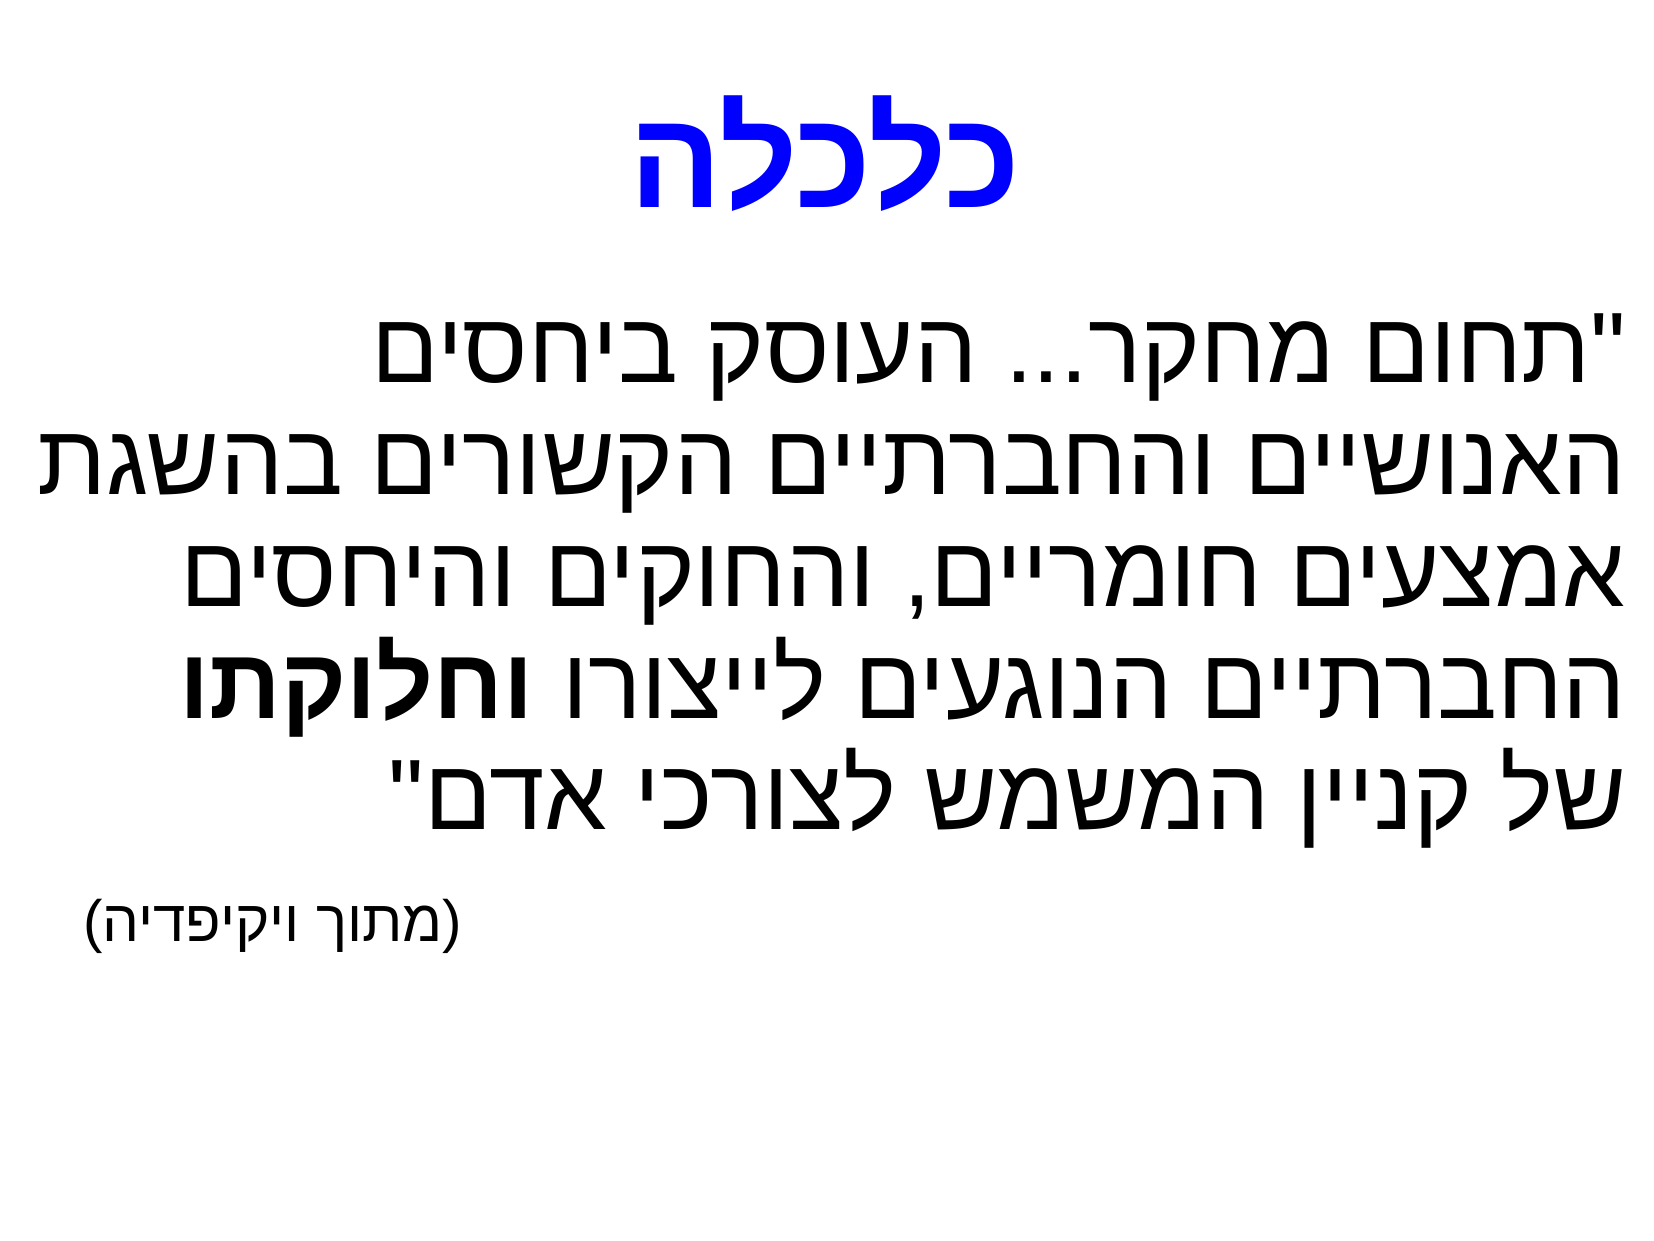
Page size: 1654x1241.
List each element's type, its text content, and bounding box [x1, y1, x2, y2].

text_box "תחום מחקר... העוסק ביחסים האנושיים והחברתיים הקשורים בהשגת אמצעים חומריים, והחוקים והיחסים החברתיים הנוגעים לייצורו וחלוקתו של קניין המשמש לצורכי אדם" (מתוך ויקיפדיה) [15, 285, 1643, 971]
title כלכלה [30, 35, 1621, 285]
